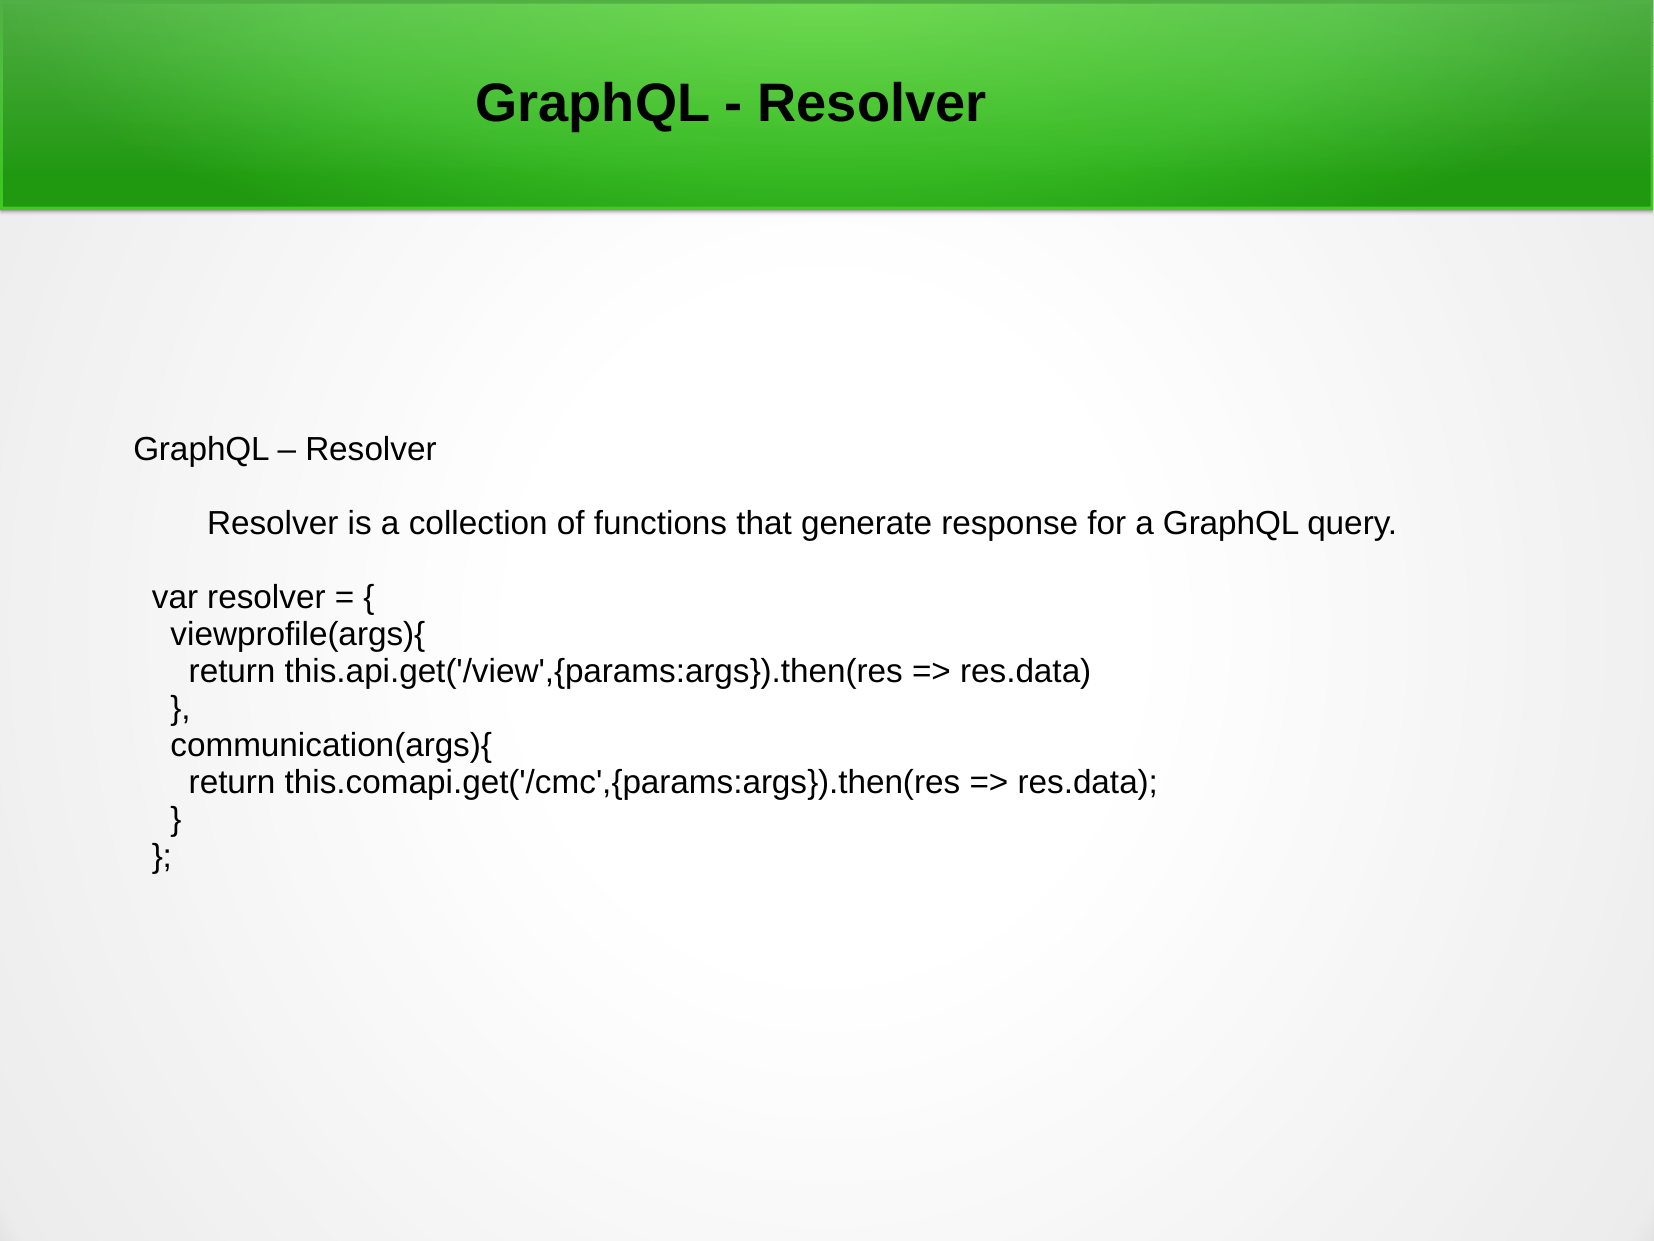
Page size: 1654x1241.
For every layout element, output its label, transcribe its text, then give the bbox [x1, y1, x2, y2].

text_box GraphQL – Resolver Resolver is a collection of functions that generate response for a GraphQL query. var resolver = { viewprofile(args){ return this.api.get('/view',{params:args}).then(res => res.data) }, communication(args){ return this.comapi.get('/cmc',{params:args}).then(res => res.data); } }; [118, 423, 1415, 920]
text_box GraphQL - Resolver [460, 64, 1146, 172]
